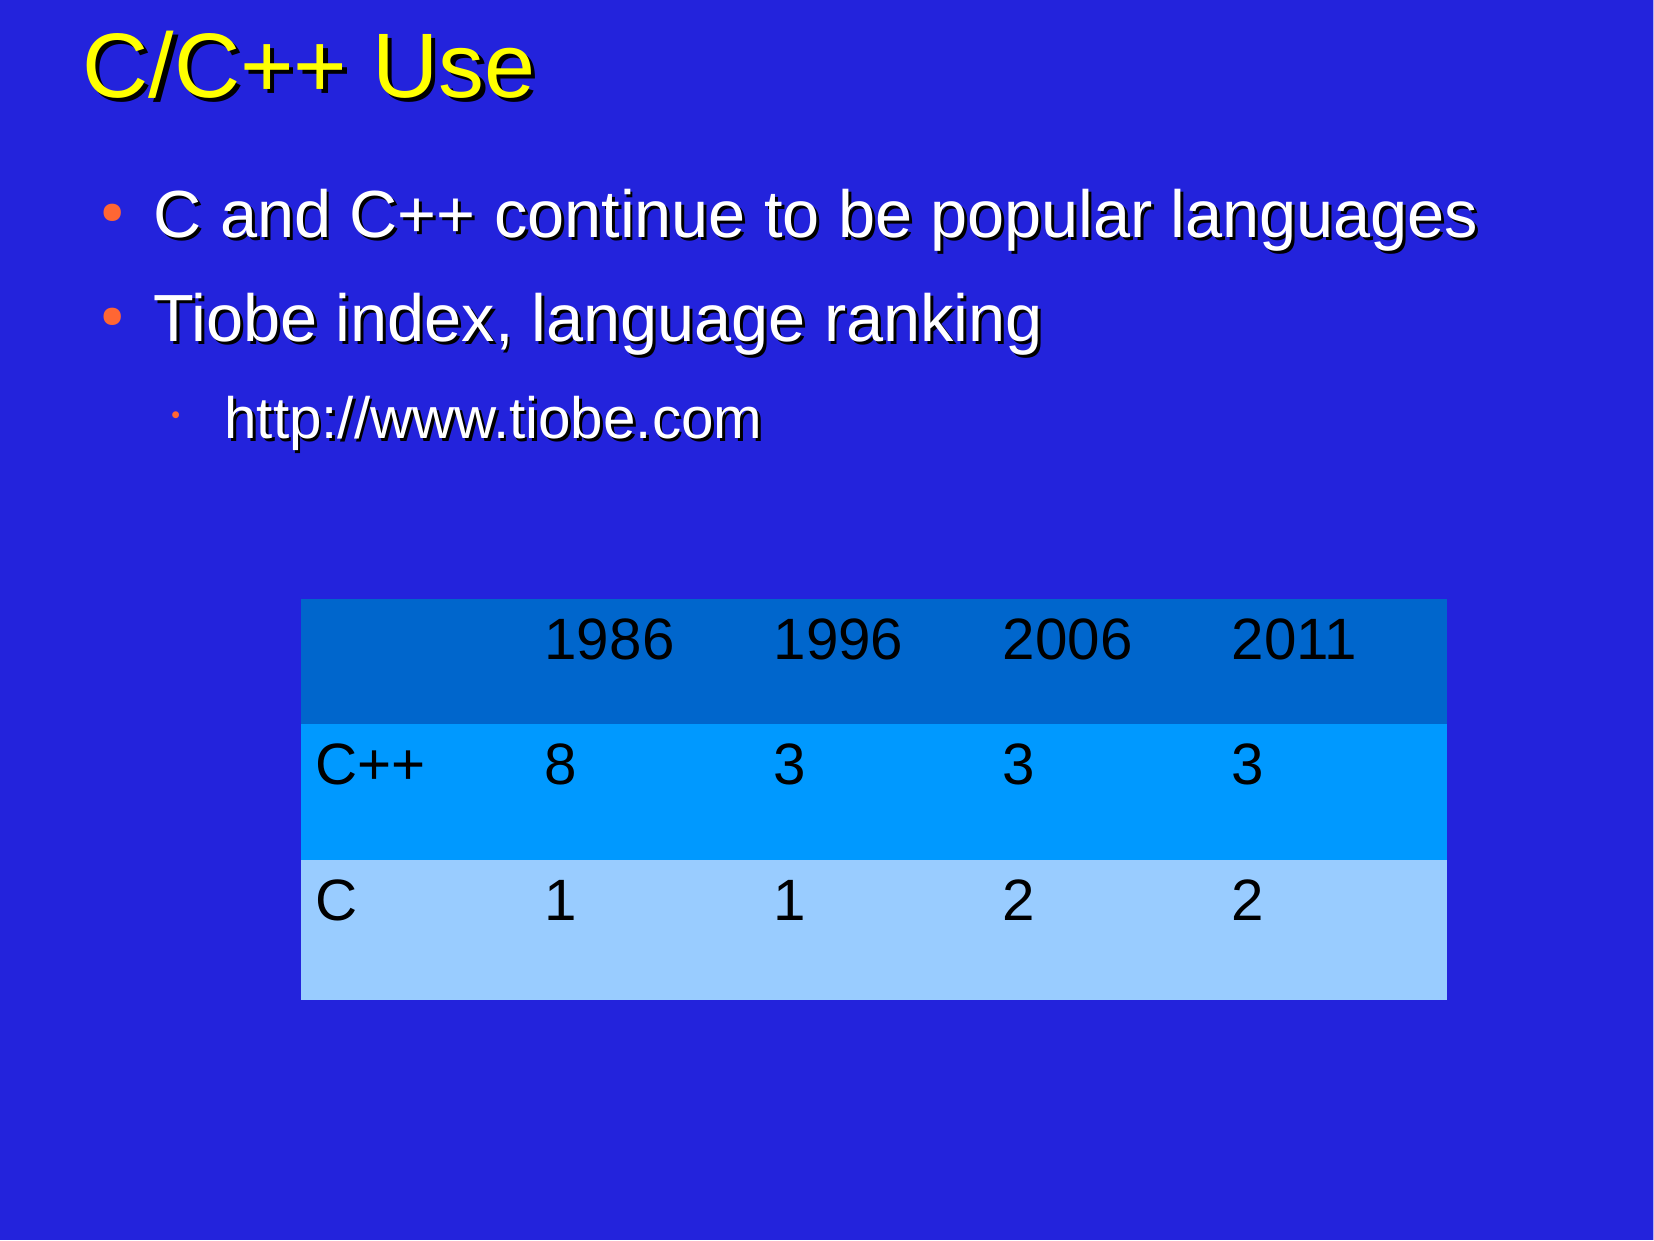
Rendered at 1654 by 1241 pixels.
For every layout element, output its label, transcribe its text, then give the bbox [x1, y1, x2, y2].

table_cell 1 [759, 860, 988, 1000]
table_cell 2 [1217, 860, 1447, 1000]
table_cell 3 [988, 724, 1217, 860]
table_header 1986 [530, 599, 759, 724]
table_header 2011 [1217, 599, 1447, 724]
table_header 1996 [759, 599, 988, 724]
title C/C++ Use [82, 2, 1571, 130]
table_header 2006 [988, 599, 1217, 724]
table_cell 1 [530, 860, 759, 1000]
table_cell 3 [759, 724, 988, 860]
list C and C++ continue to be popular languages Tiobe index, language ranking http://www.tiobe.com [82, 177, 1571, 1182]
table_header [301, 599, 530, 724]
table_cell C [301, 860, 530, 1000]
table_cell 2 [988, 860, 1217, 1000]
table_cell C++ [301, 724, 530, 860]
table_cell 3 [1217, 724, 1447, 860]
table_cell 8 [530, 724, 759, 860]
